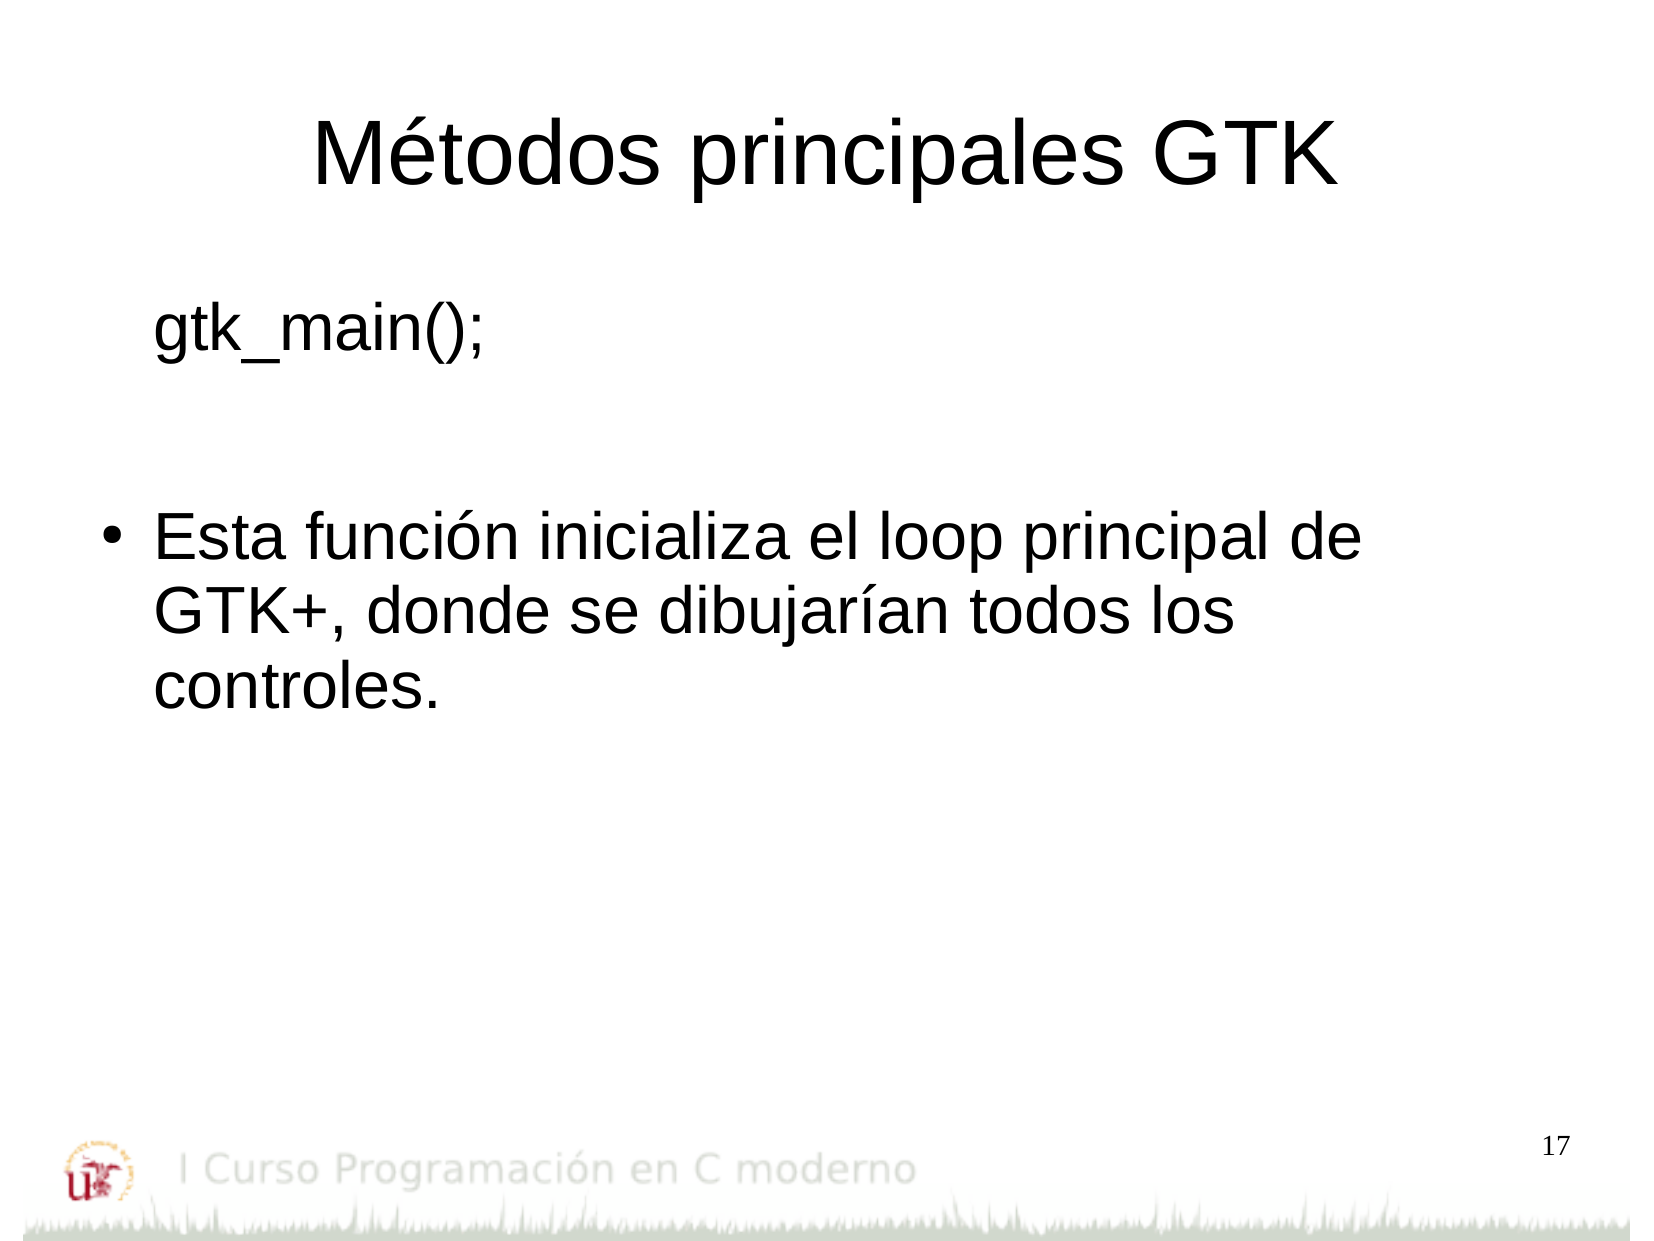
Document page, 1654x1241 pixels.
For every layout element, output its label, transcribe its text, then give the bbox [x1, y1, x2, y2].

picture [23, 1136, 1630, 1241]
title Métodos principales GTK [82, 49, 1571, 257]
list gtk_main(); Esta función inicializa el loop principal de GTK+, donde se dibujarían todos los controles. [82, 290, 1538, 1010]
